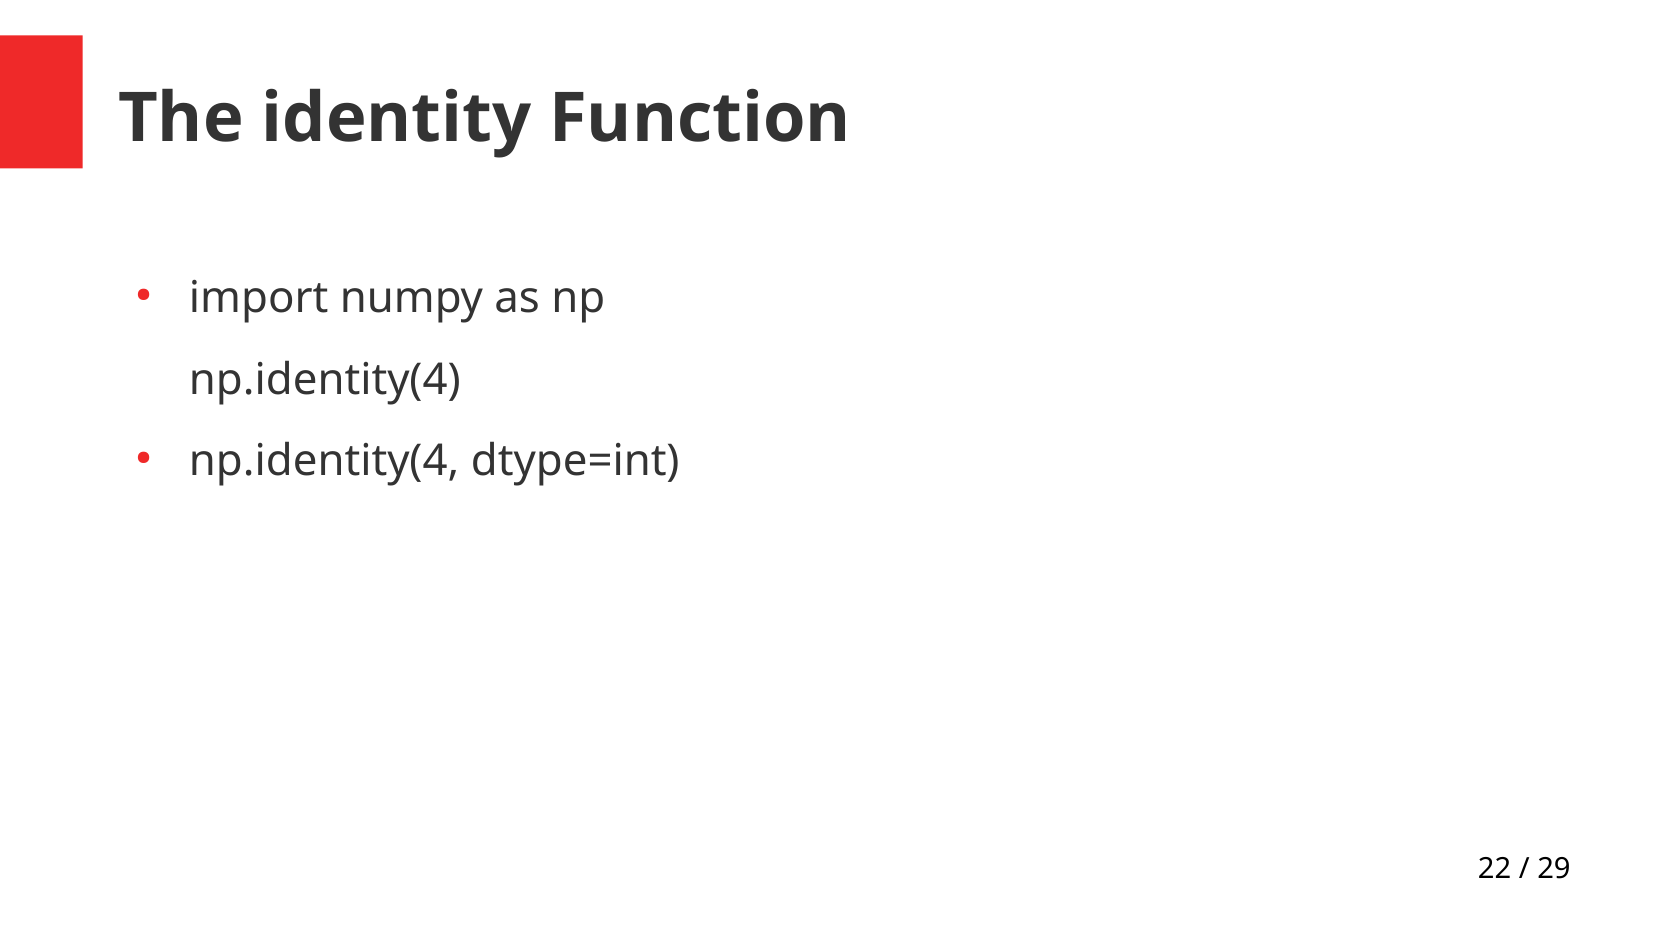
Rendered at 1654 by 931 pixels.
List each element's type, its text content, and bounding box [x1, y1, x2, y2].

title The identity Function [118, 37, 1571, 193]
list import numpy as np np.identity(4) np.identity(4, dtype=int) [118, 265, 1536, 806]
